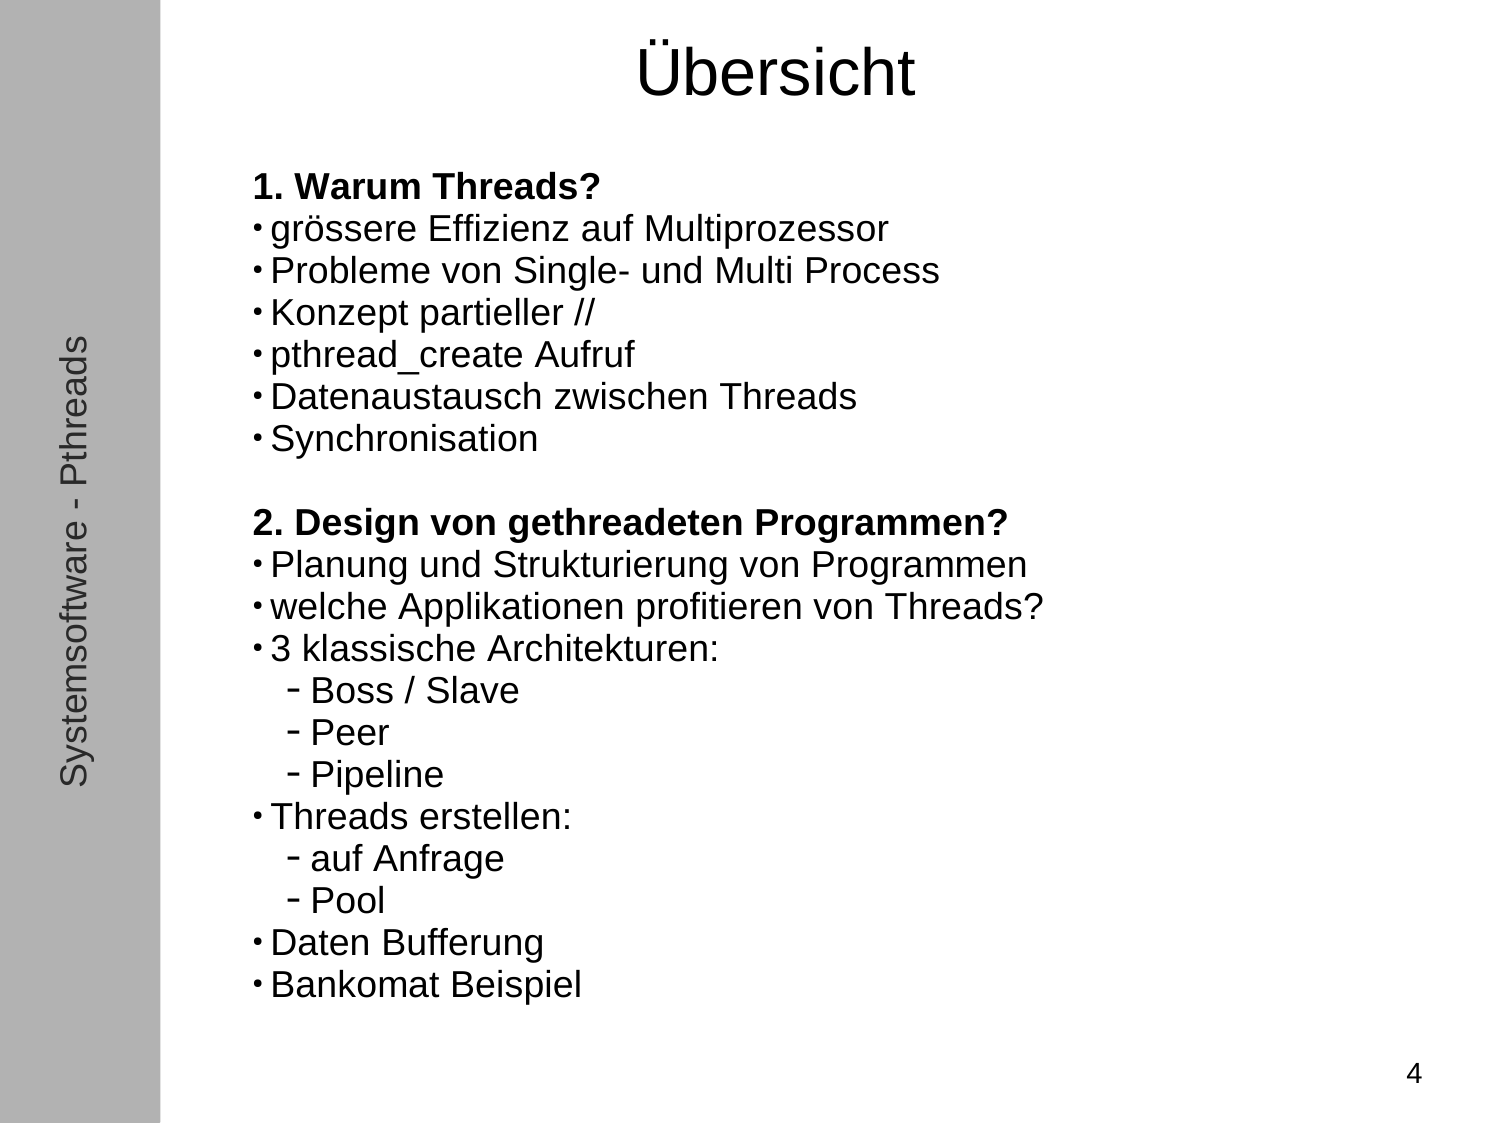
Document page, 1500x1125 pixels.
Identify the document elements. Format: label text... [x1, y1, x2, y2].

text_box Systemsoftware - Pthreads [47, 1, 121, 1124]
text_box <number> [1406, 1057, 1500, 1106]
text_box [0, 0, 160, 1123]
text_box 1. Warum Threads? grössere Effizienz auf Multiprozessor Probleme von Single- und Multi Process Konzept partieller // pthread_create Aufruf Datenaustausch zwischen Threads Synchronisation 2. Design von gethreadeten Programmen? Planung und Strukturierung von Programmen welche Applikationen profitieren von Threads? 3 klassische Architekturen: Boss / Slave Peer Pipeline Threads erstellen: auf Anfrage Pool Daten Bufferung Bankomat Beispiel [237, 157, 1448, 1088]
text_box Übersicht [601, 27, 950, 123]
